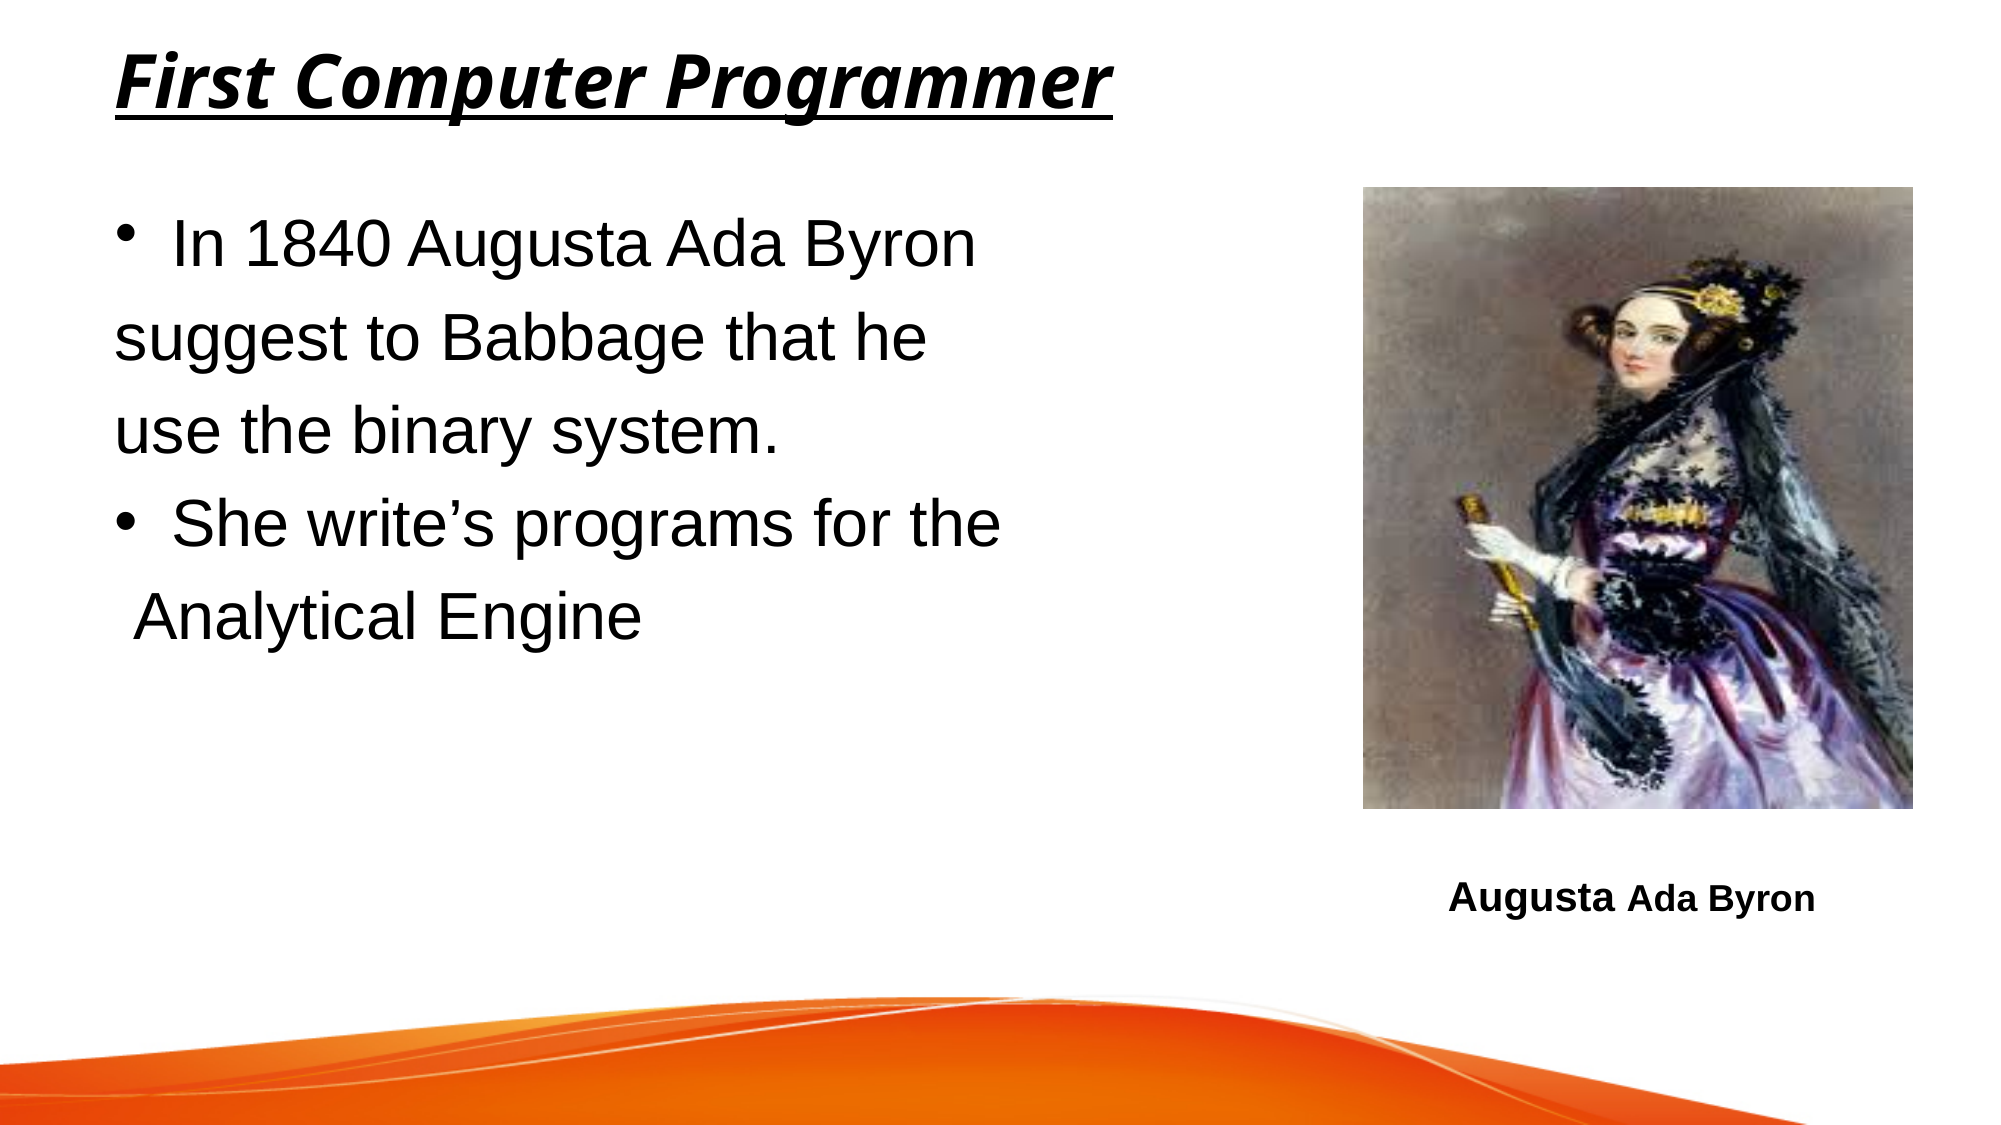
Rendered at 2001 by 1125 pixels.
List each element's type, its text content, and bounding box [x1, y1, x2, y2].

title First Computer Programmer [99, 31, 1900, 127]
list In 1840 Augusta Ada Byron suggest to Babbage that he use the binary system. She write’s programs for the Analytical Engine [99, 192, 1900, 1006]
picture [0, 0, 2000, 1125]
text_box Augusta Ada Byron [1350, 862, 1915, 928]
